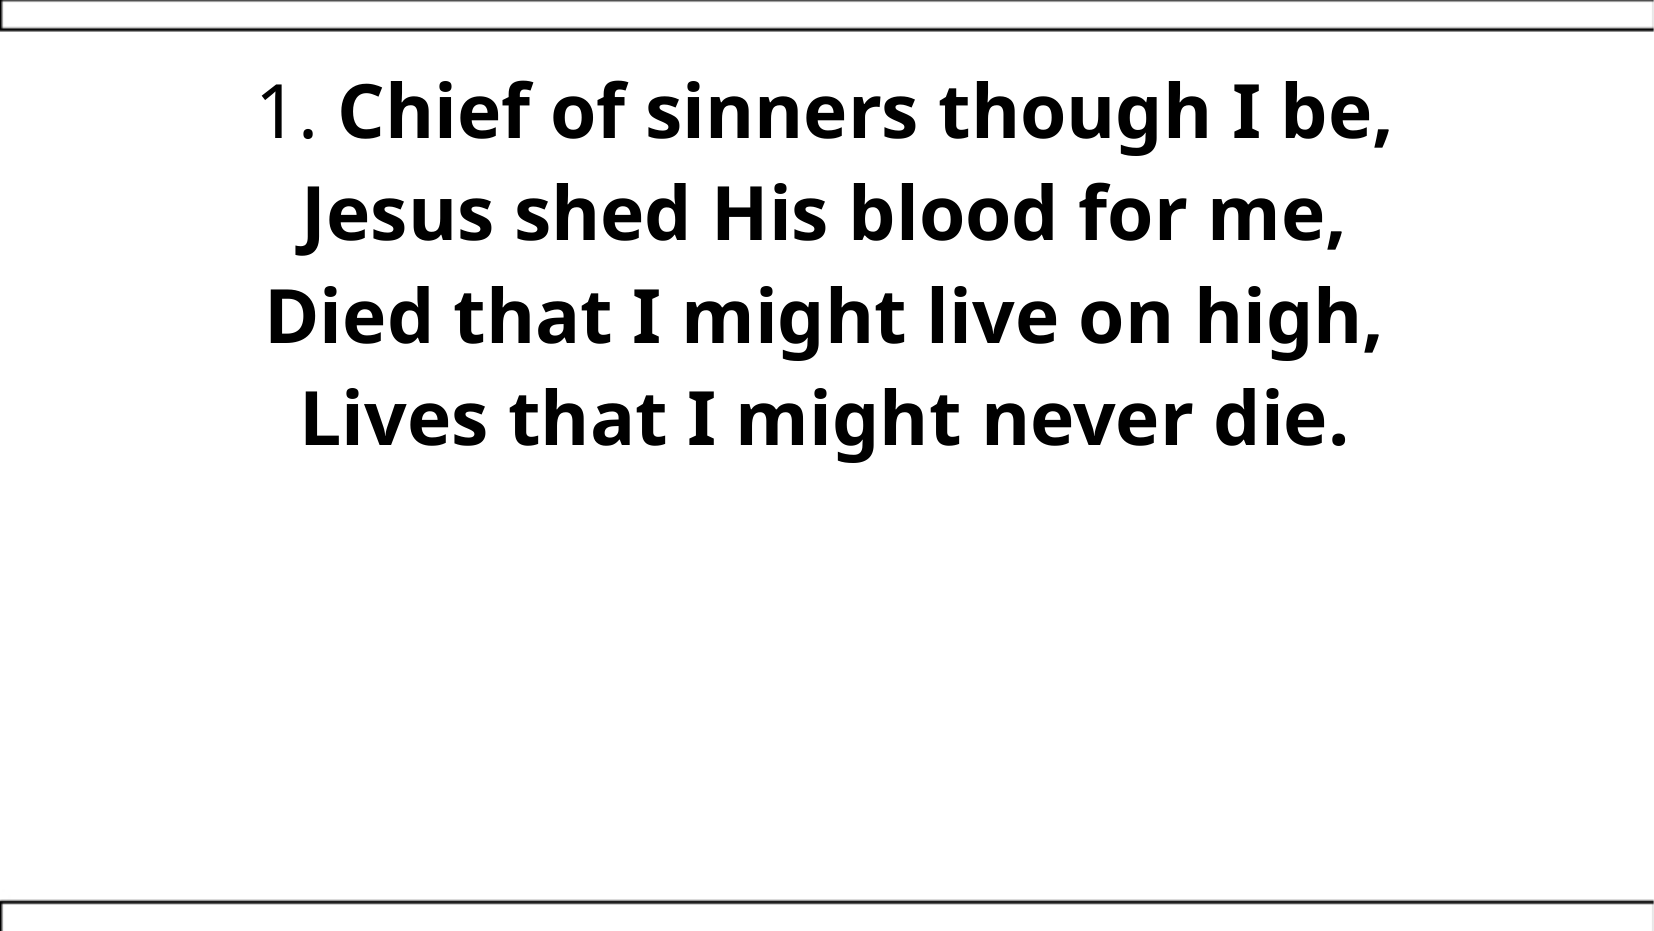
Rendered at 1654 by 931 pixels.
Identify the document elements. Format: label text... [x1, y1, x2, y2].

picture [0, 0, 1654, 931]
text_box 1. Chief of sinners though I be, Jesus shed His blood for me, Died that I might live on high, Lives that I might never die. [105, 50, 1546, 466]
